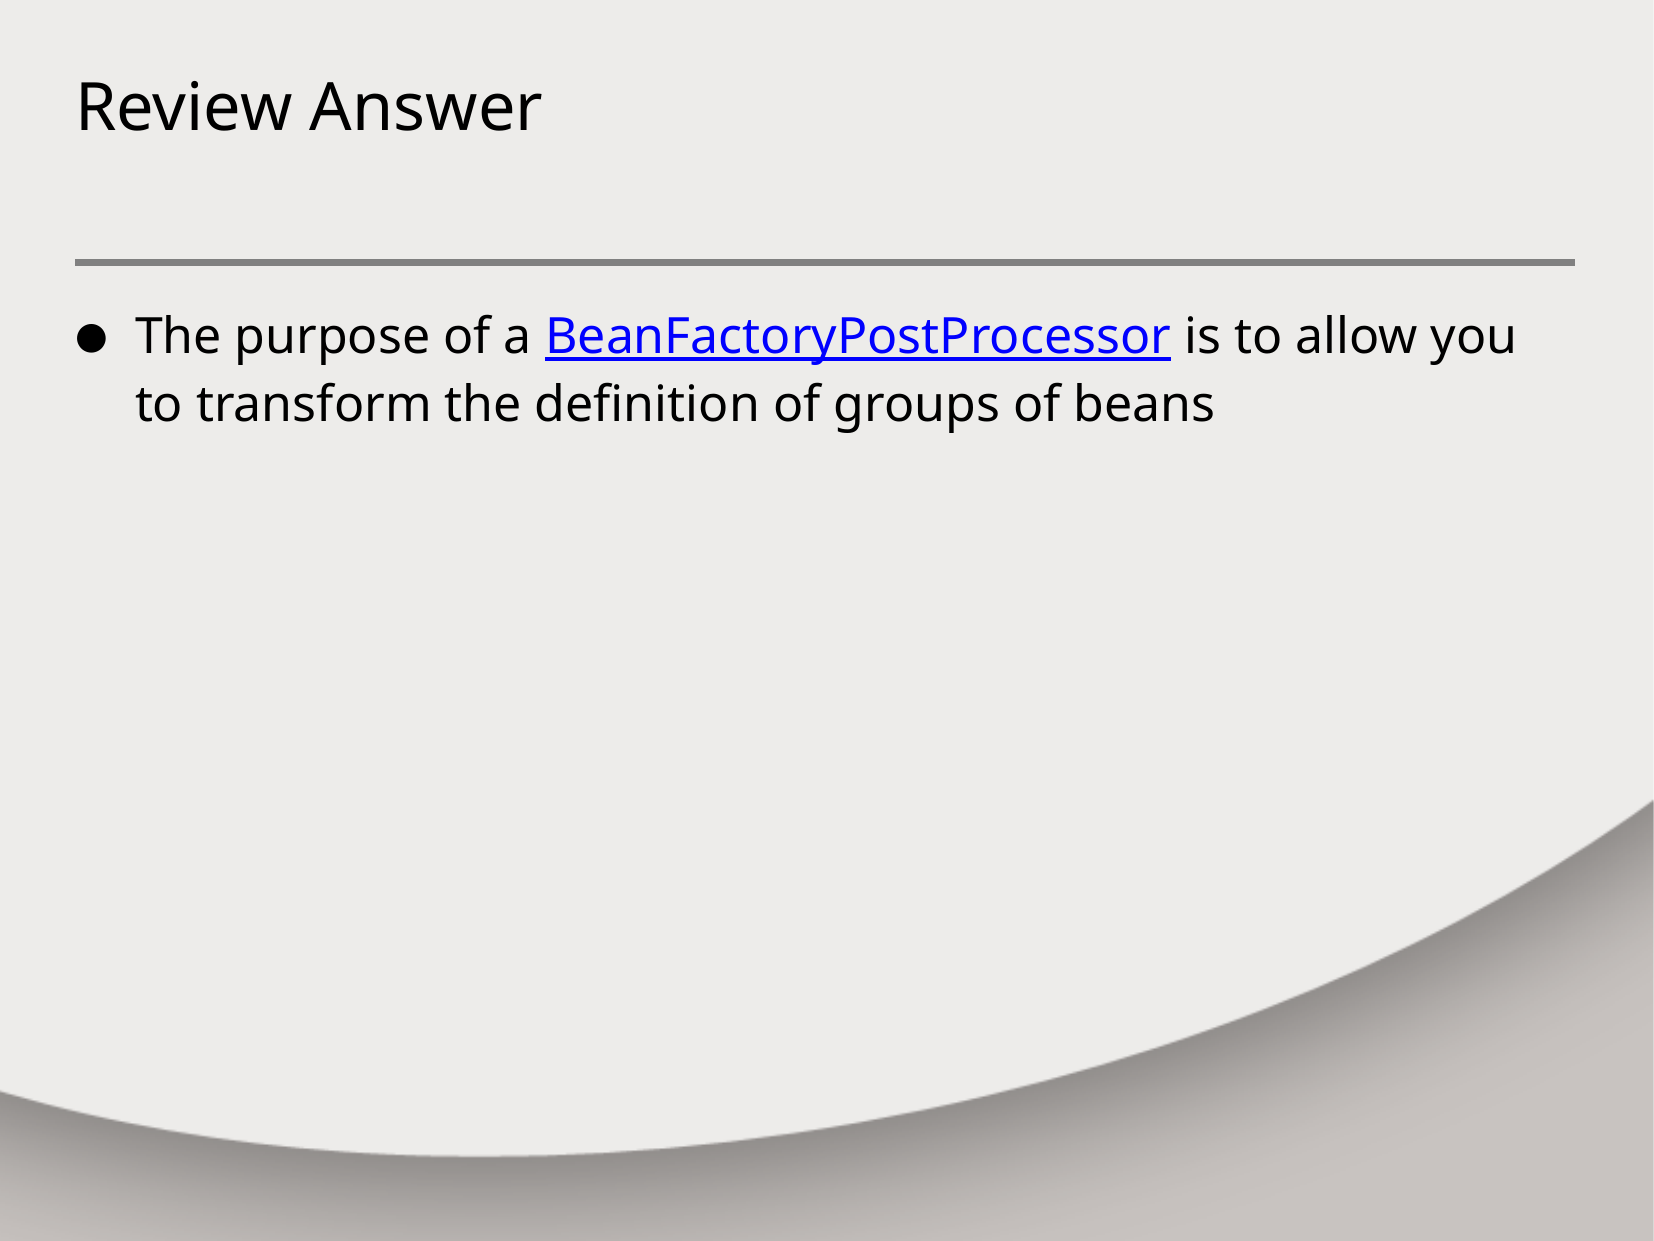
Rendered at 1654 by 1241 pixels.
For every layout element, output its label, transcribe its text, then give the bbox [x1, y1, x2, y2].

list The purpose of a BeanFactoryPostProcessor is to allow you to transform the definition of groups of beans [75, 300, 1576, 1163]
title Review Answer [75, 75, 1576, 226]
picture [0, 0, 1654, 1241]
